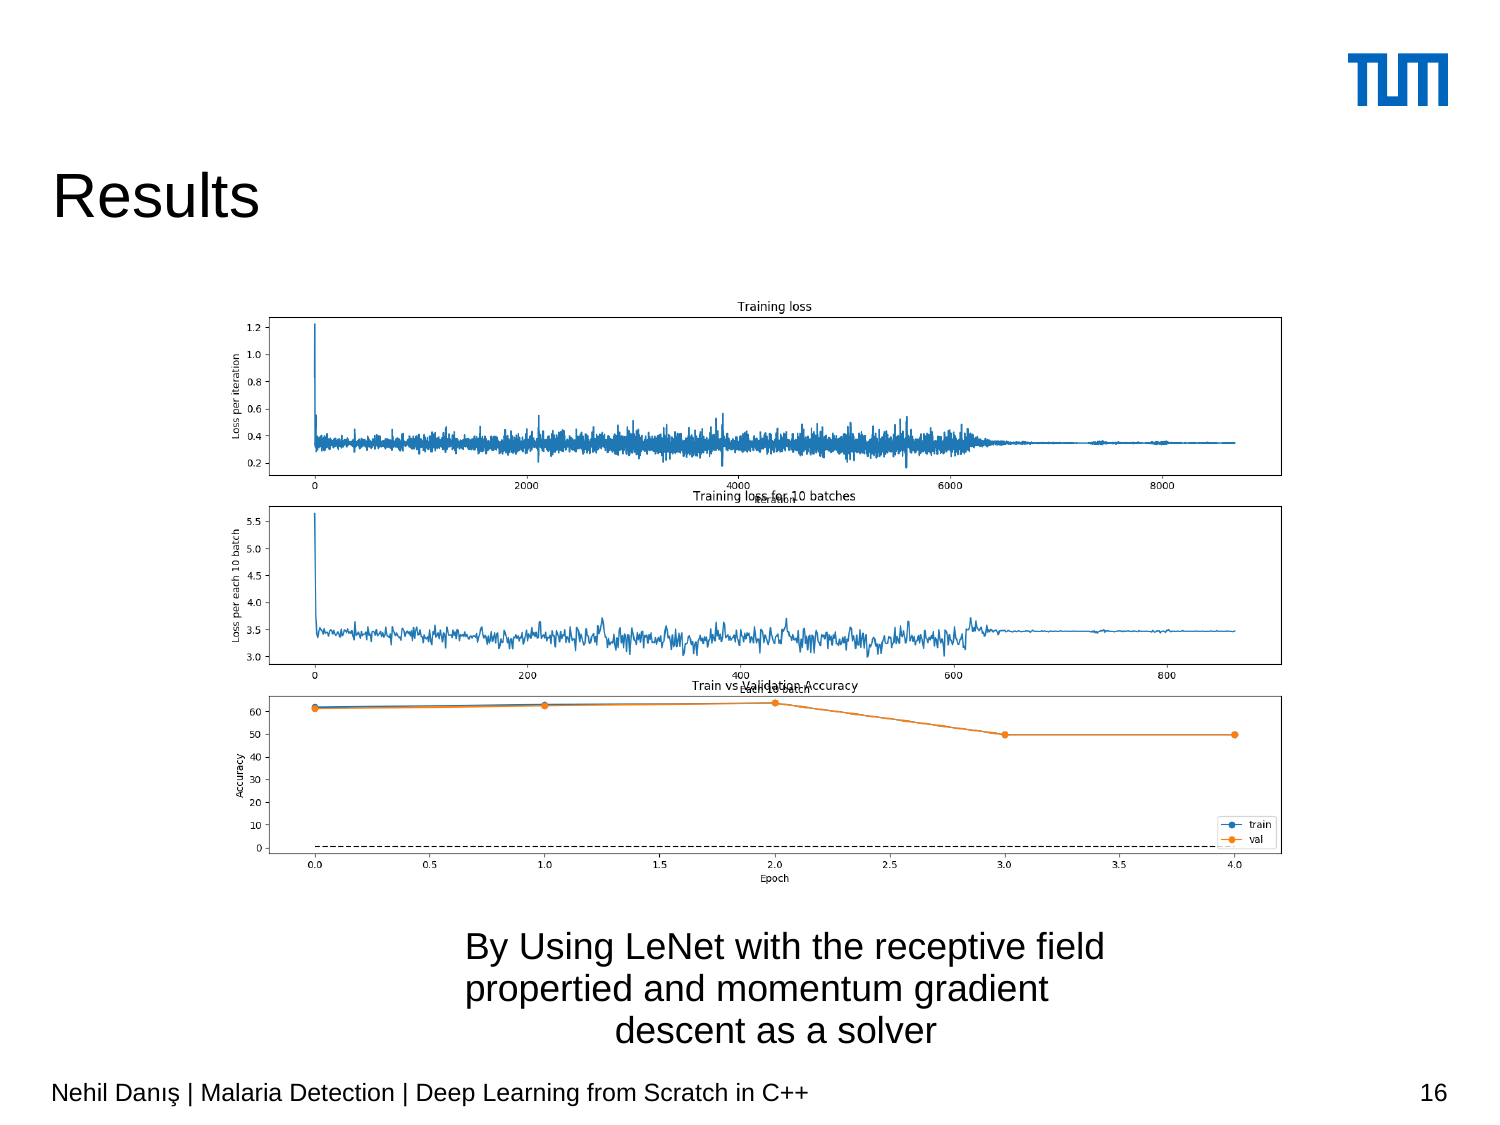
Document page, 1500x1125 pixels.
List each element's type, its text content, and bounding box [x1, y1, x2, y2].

picture [105, 233, 1411, 931]
footer Nehil Danış | Malaria Detection | Deep Learning from Scratch in C++ [51, 1061, 1112, 1122]
slide_number <number> [1112, 1061, 1448, 1122]
text_box By Using LeNet with the receptive field propertied and momentum gradient descent as a solver [300, 931, 1261, 1059]
title Results [52, 163, 1449, 231]
